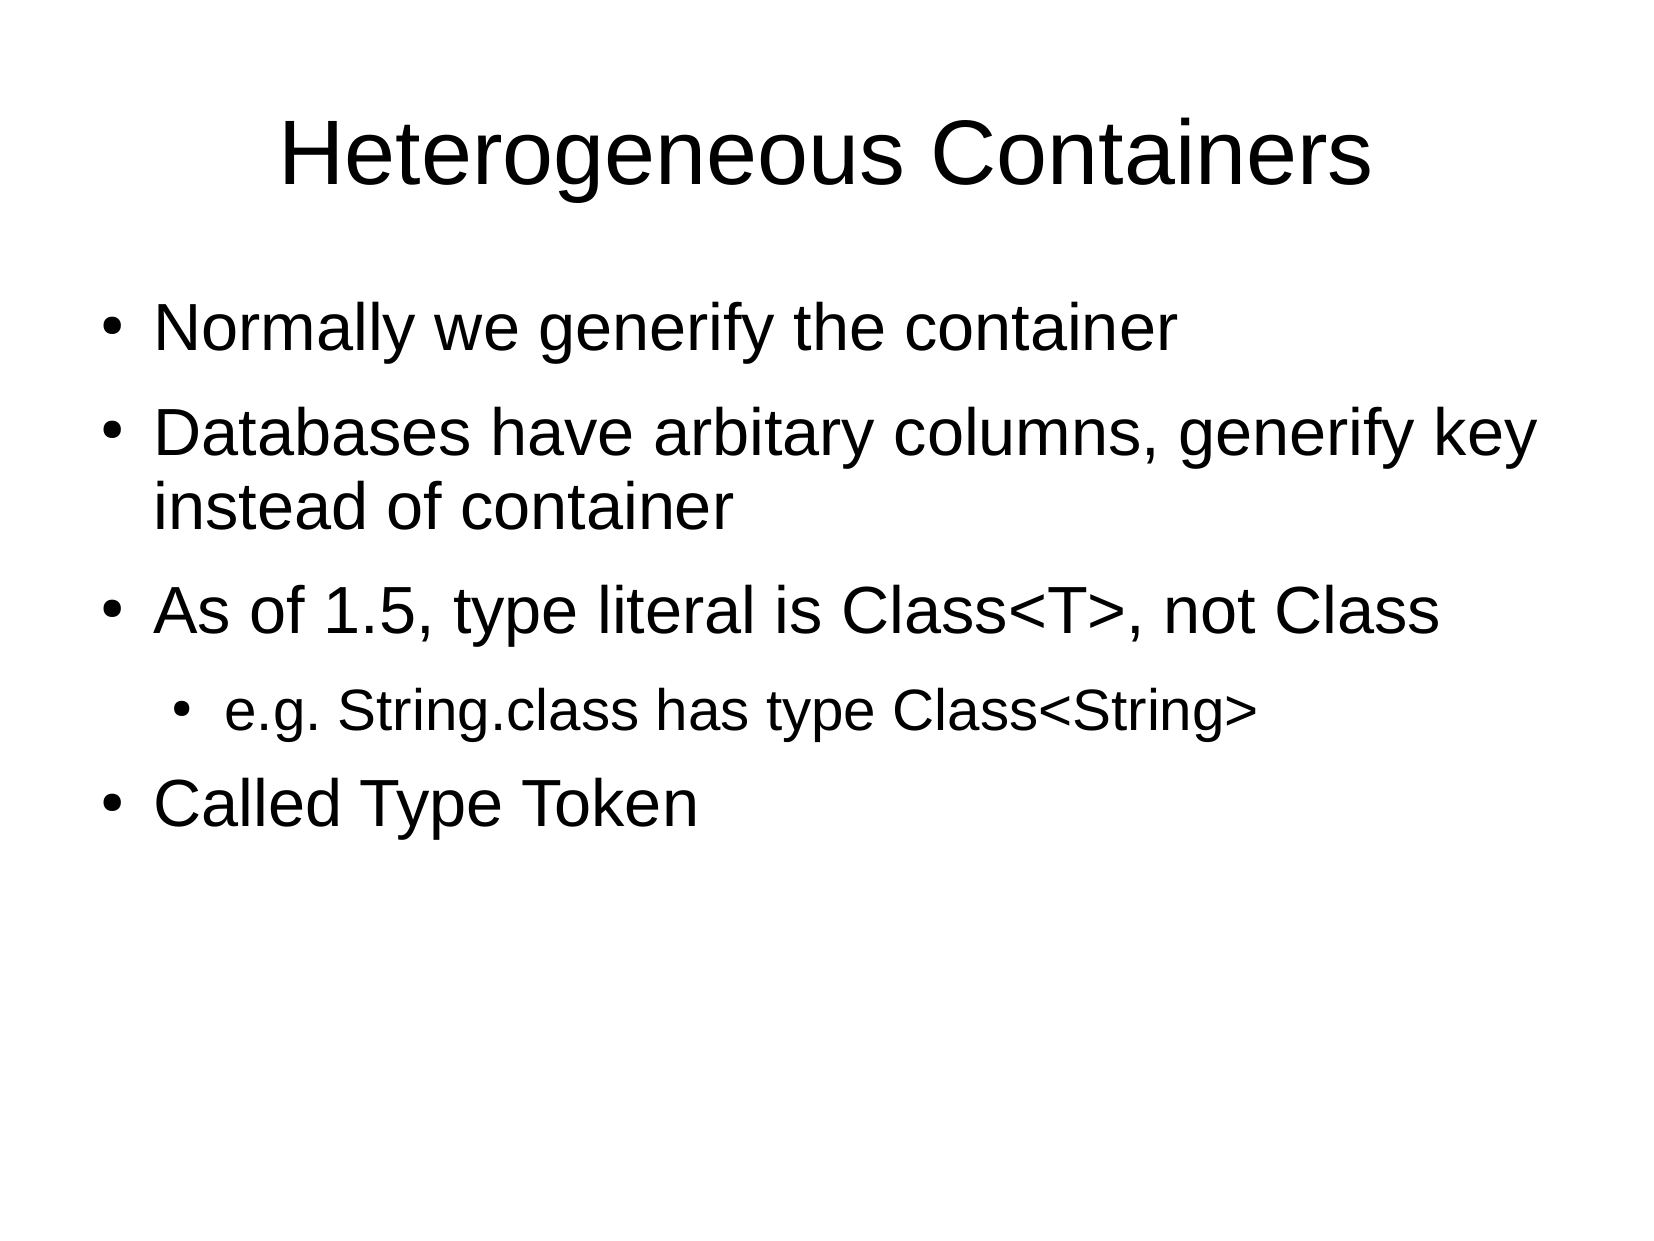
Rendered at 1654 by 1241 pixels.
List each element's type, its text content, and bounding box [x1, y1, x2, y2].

title Heterogeneous Containers [82, 56, 1571, 250]
list Normally we generify the container Databases have arbitary columns, generify key instead of container As of 1.5, type literal is Class<T>, not Class e.g. String.class has type Class<String> Called Type Token [82, 290, 1571, 1094]
